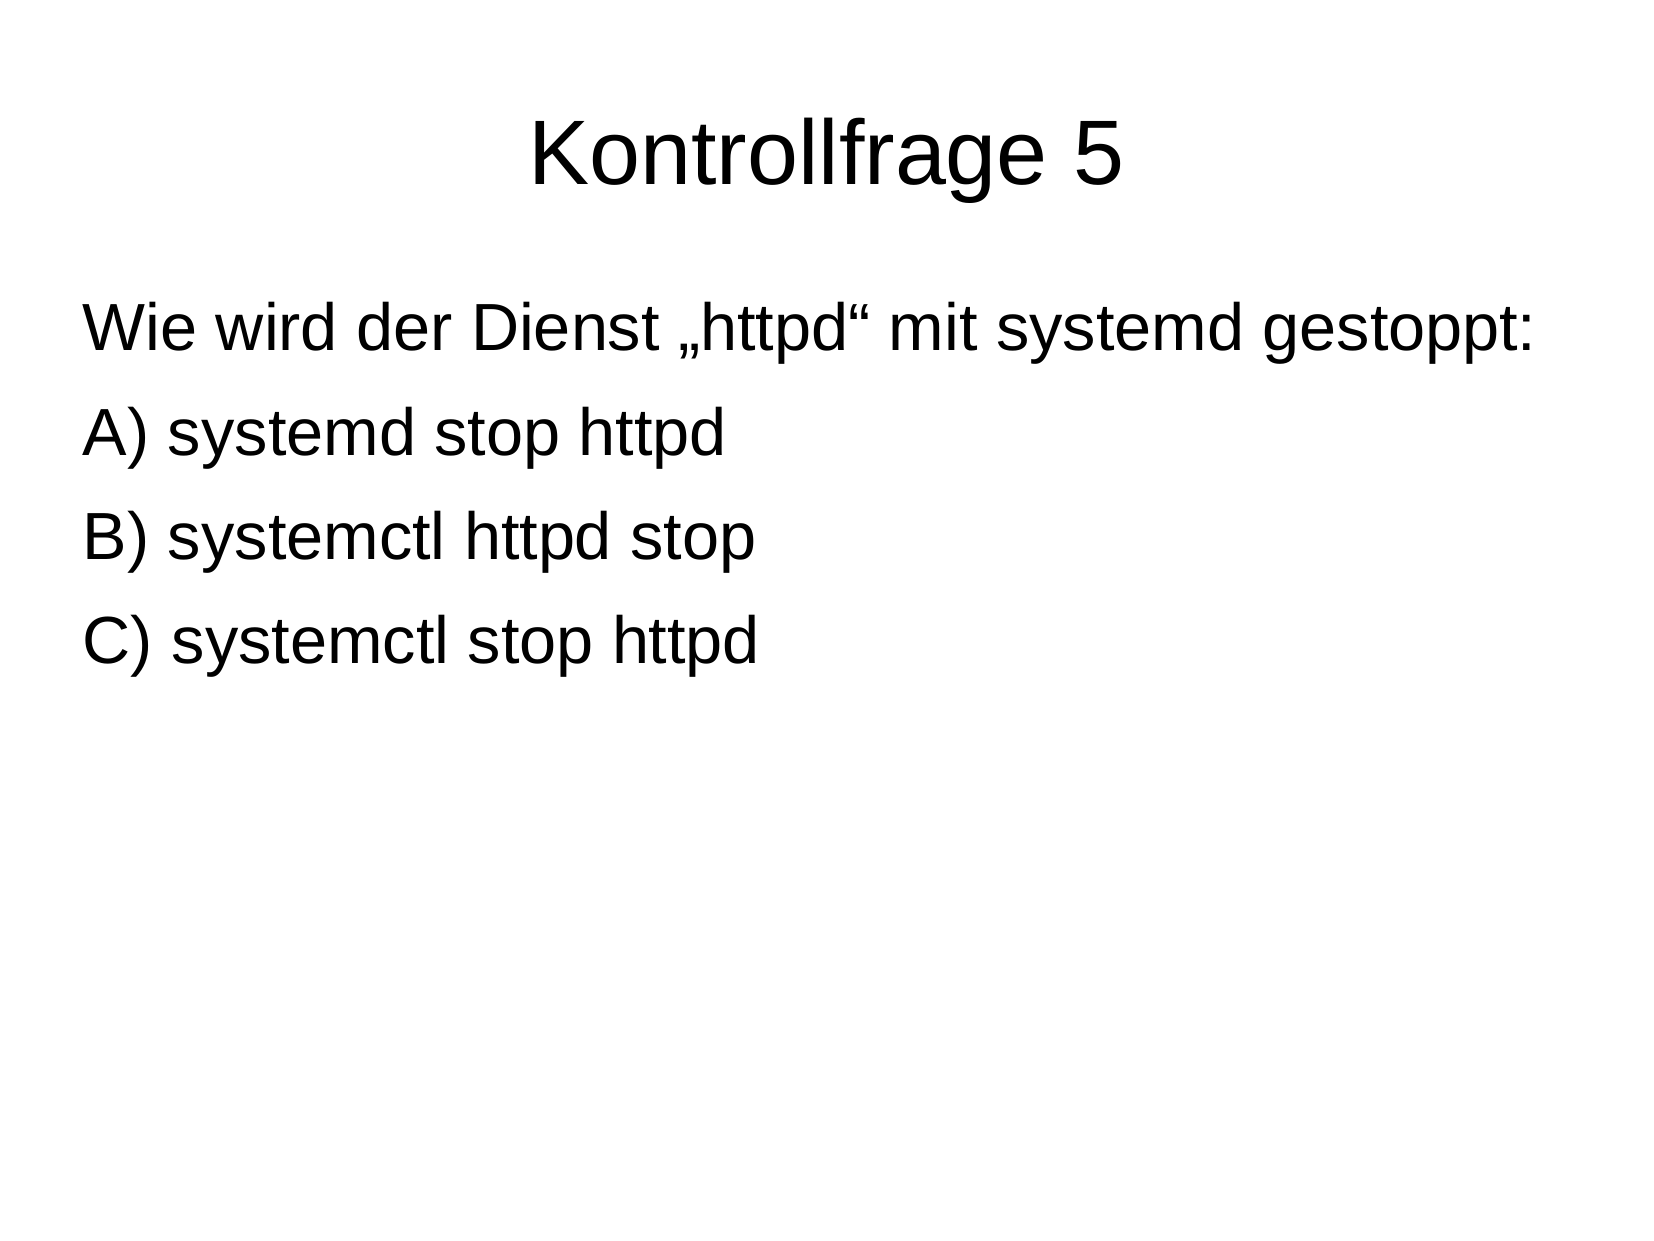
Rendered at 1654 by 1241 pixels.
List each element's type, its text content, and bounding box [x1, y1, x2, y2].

list Wie wird der Dienst „httpd“ mit systemd gestoppt: A) systemd stop httpd B) systemctl httpd stop C) systemctl stop httpd [82, 290, 1571, 1010]
title Kontrollfrage 5 [82, 101, 1571, 205]
